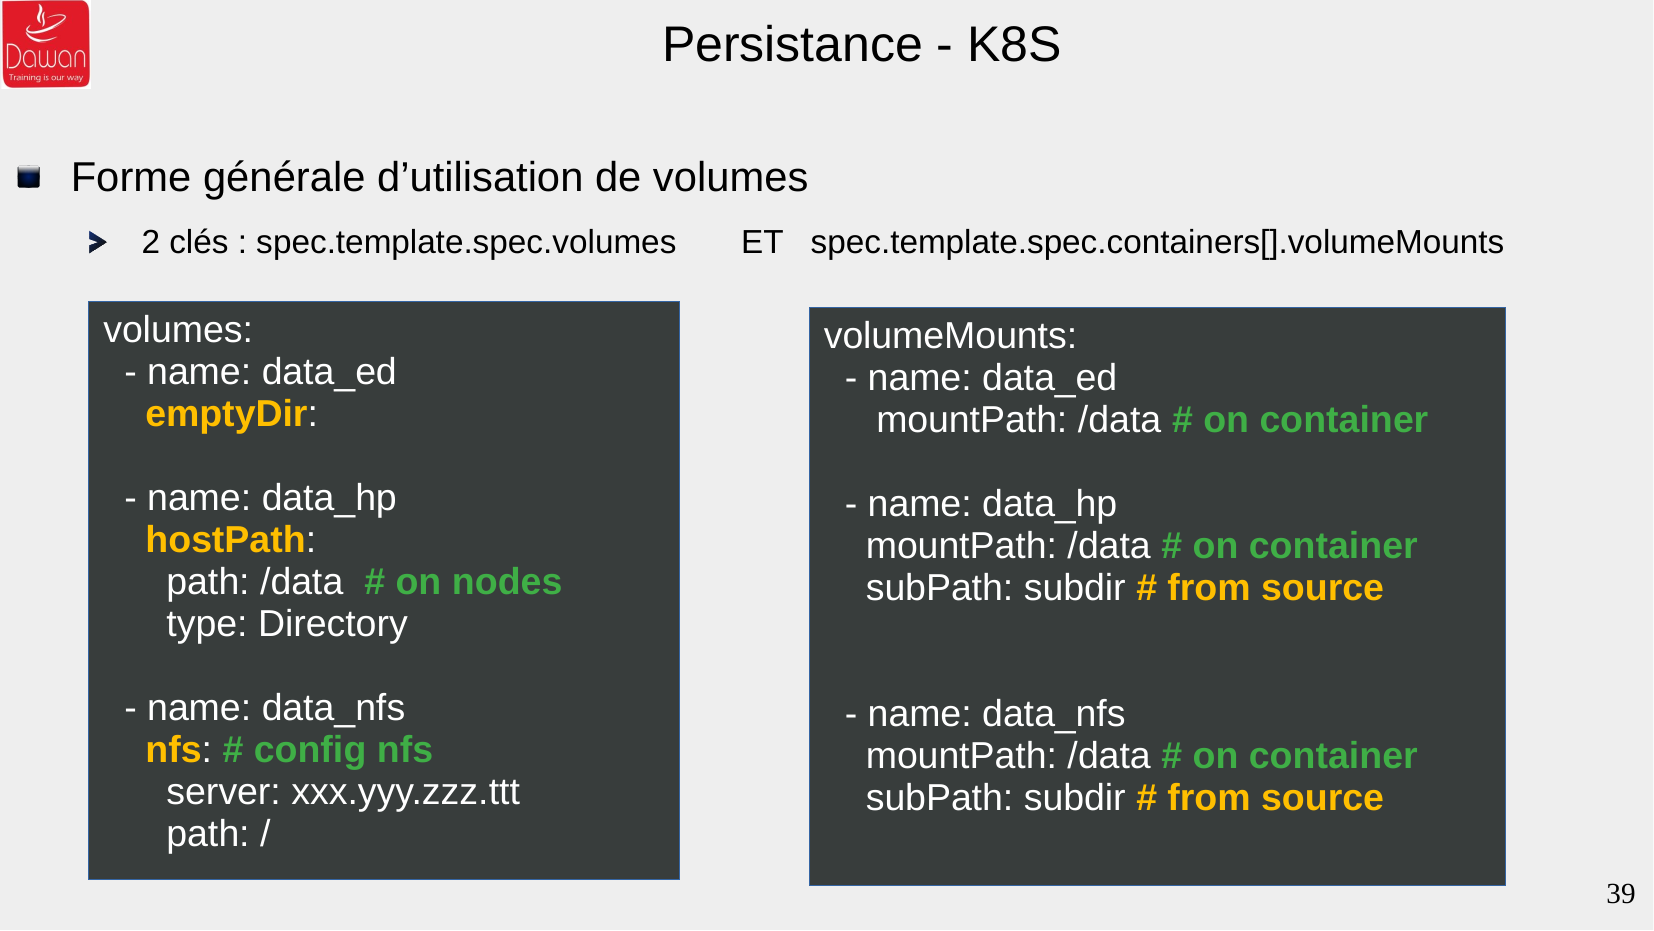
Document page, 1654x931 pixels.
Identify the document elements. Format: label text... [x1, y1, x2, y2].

picture [1, 0, 91, 88]
text_box volumes: - name: data_ed emptyDir: - name: data_hp hostPath: path: /data # on nodes type: Directory - name: data_nfs nfs: # config nfs server: xxx.yyy.zzz.ttt path: / [88, 301, 680, 880]
title Persistance - K8S [366, 0, 1287, 88]
text_box volumeMounts: - name: data_ed mountPath: /data # on container - name: data_hp mountPath: /data # on container subPath: subdir # from source - name: data_nfs mountPath: /data # on container subPath: subdir # from source [809, 307, 1506, 886]
list Forme générale d’utilisation de volumes 2 clés : spec.template.spec.volumes ET spec.template.spec.containers[].volumeMounts [0, 88, 1654, 886]
